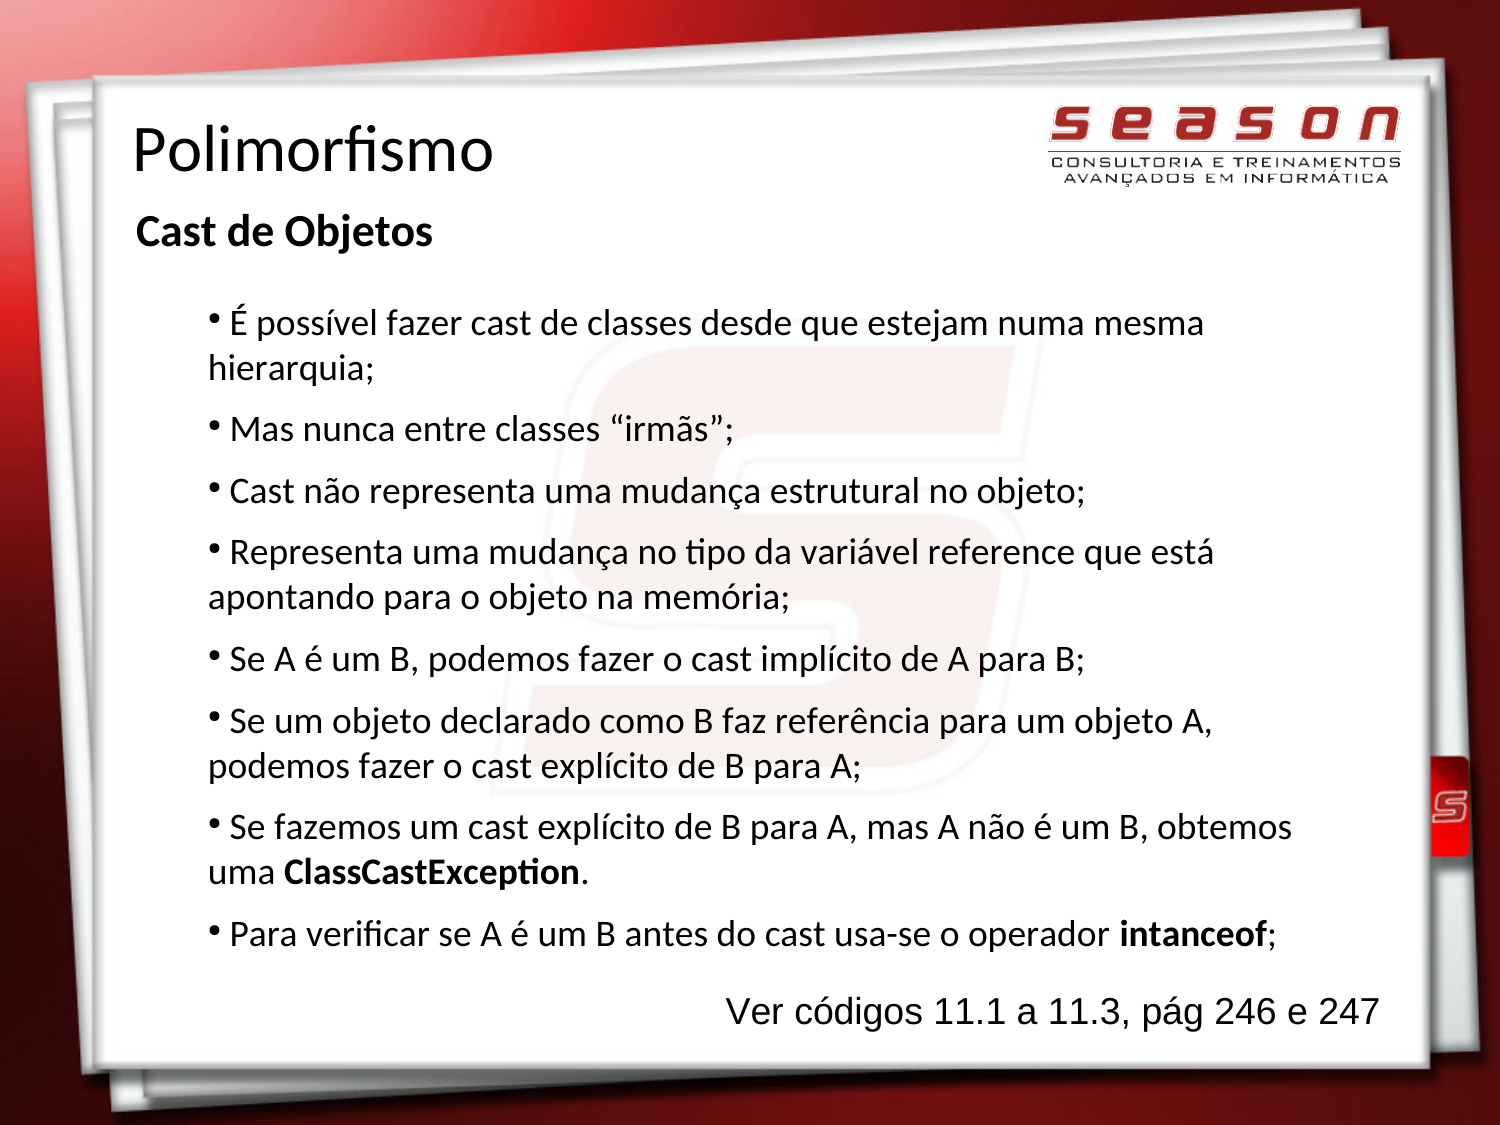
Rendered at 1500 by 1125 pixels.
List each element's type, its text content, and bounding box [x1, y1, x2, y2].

text_box Cast de Objetos [119, 200, 1240, 256]
picture [0, 0, 1500, 1125]
text_box Ver códigos 11.1 a 11.3, pág 246 e 247 [708, 979, 1396, 1040]
title Polimorfismo [118, 33, 1394, 257]
text_box É possível fazer cast de classes desde que estejam numa mesma hierarquia; Mas nunca entre classes “irmãs”; Cast não representa uma mudança estrutural no objeto; Representa uma mudança no tipo da variável reference que está apontando para o objeto na memória; Se A é um B, podemos fazer o cast implícito de A para B; Se um objeto declarado como B faz referência para um objeto A, podemos fazer o cast explícito de B para A; Se fazemos um cast explícito de B para A, mas A não é um B, obtemos uma ClassCastException. Para verificar se A é um B antes do cast usa-se o operador intanceof; [207, 274, 1328, 977]
